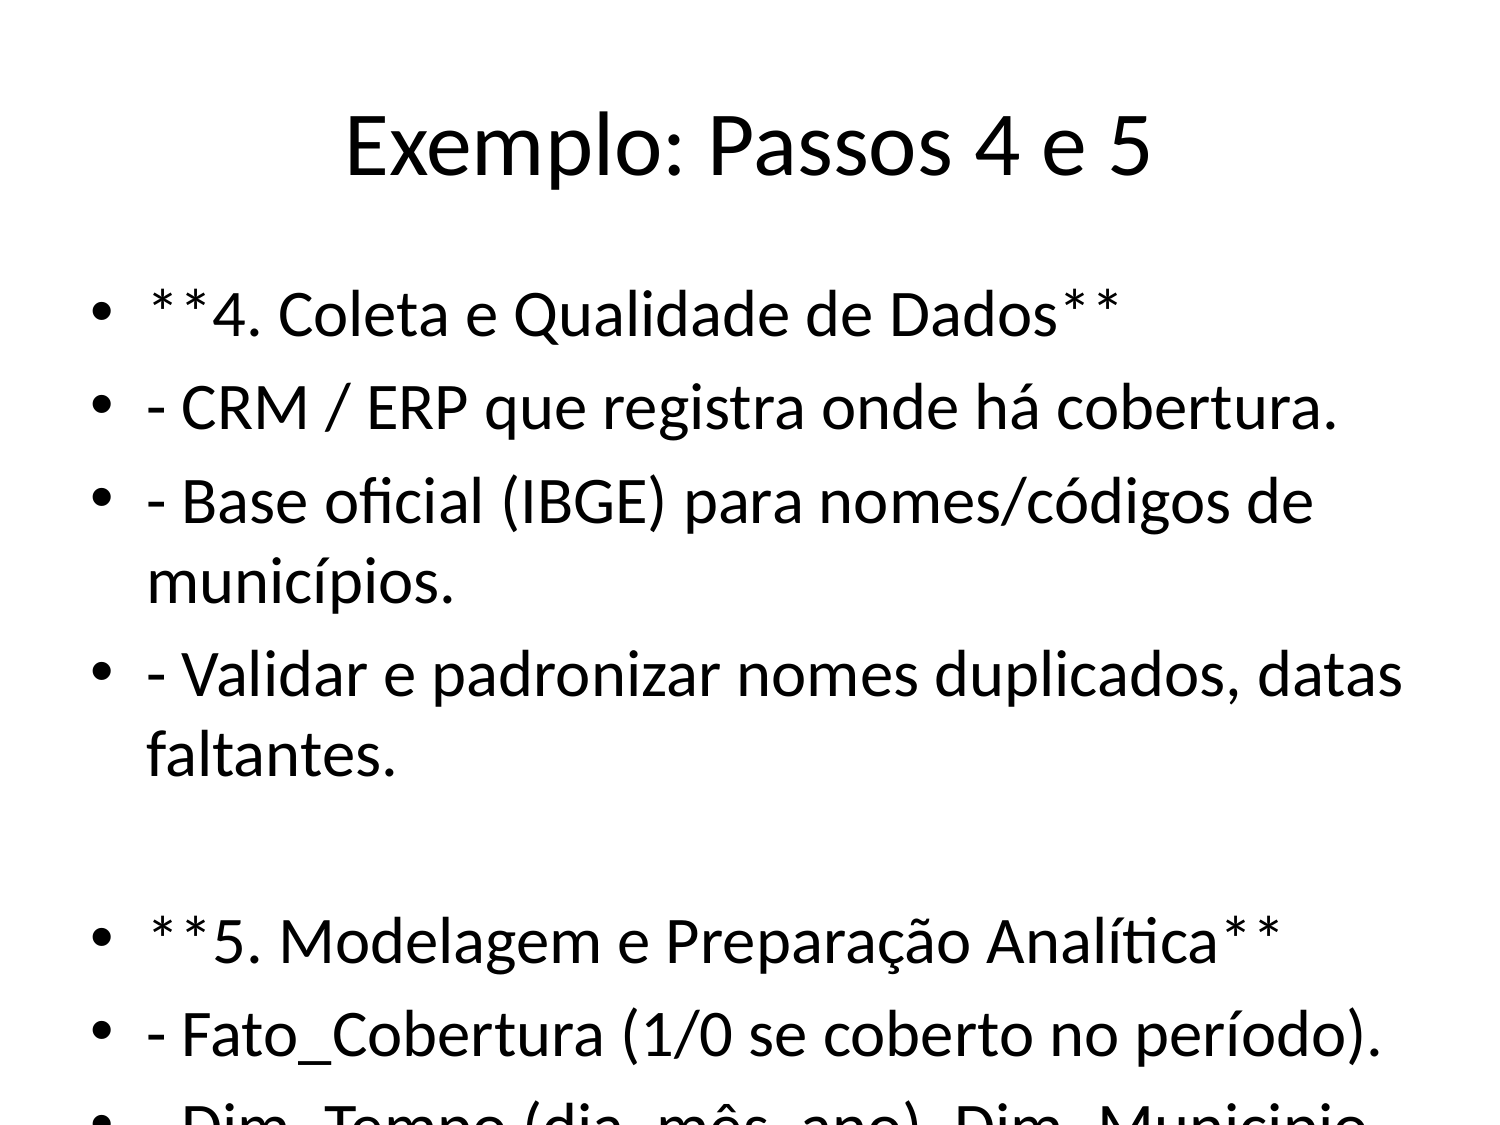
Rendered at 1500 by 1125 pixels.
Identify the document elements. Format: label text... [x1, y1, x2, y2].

list **4. Coleta e Qualidade de Dados** - CRM / ERP que registra onde há cobertura. - Base oficial (IBGE) para nomes/códigos de municípios. - Validar e padronizar nomes duplicados, datas faltantes. **5. Modelagem e Preparação Analítica** - Fato_Cobertura (1/0 se coberto no período). - Dim_Tempo (dia, mês, ano), Dim_Municipio (nome, estado). - ETL: unificar dados, gerar tabela de fato e dimensões. [75, 262, 1425, 1005]
title Exemplo: Passos 4 e 5 [75, 45, 1425, 233]
